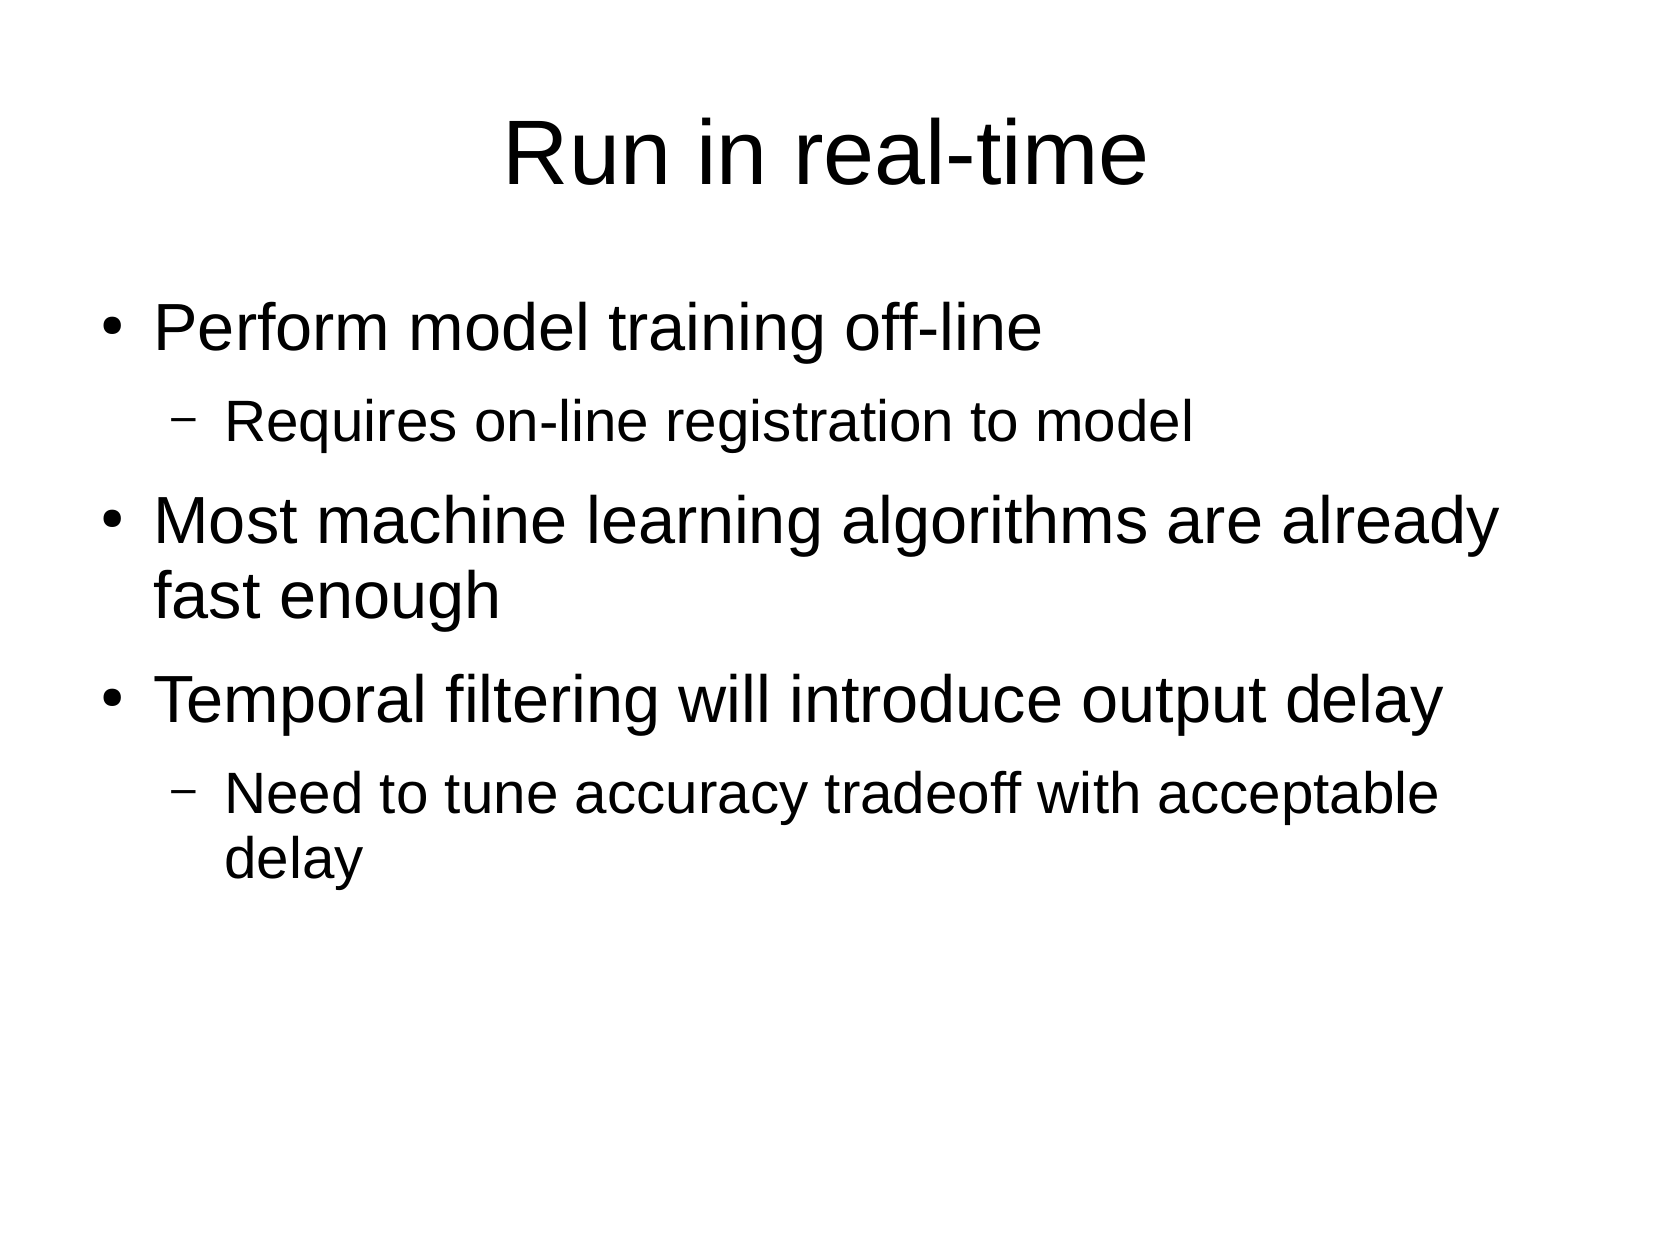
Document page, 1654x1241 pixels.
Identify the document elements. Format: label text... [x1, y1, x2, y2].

title Run in real-time [82, 49, 1571, 257]
list Perform model training off-line Requires on-line registration to model Most machine learning algorithms are already fast enough Temporal filtering will introduce output delay Need to tune accuracy tradeoff with acceptable delay [82, 290, 1571, 1010]
